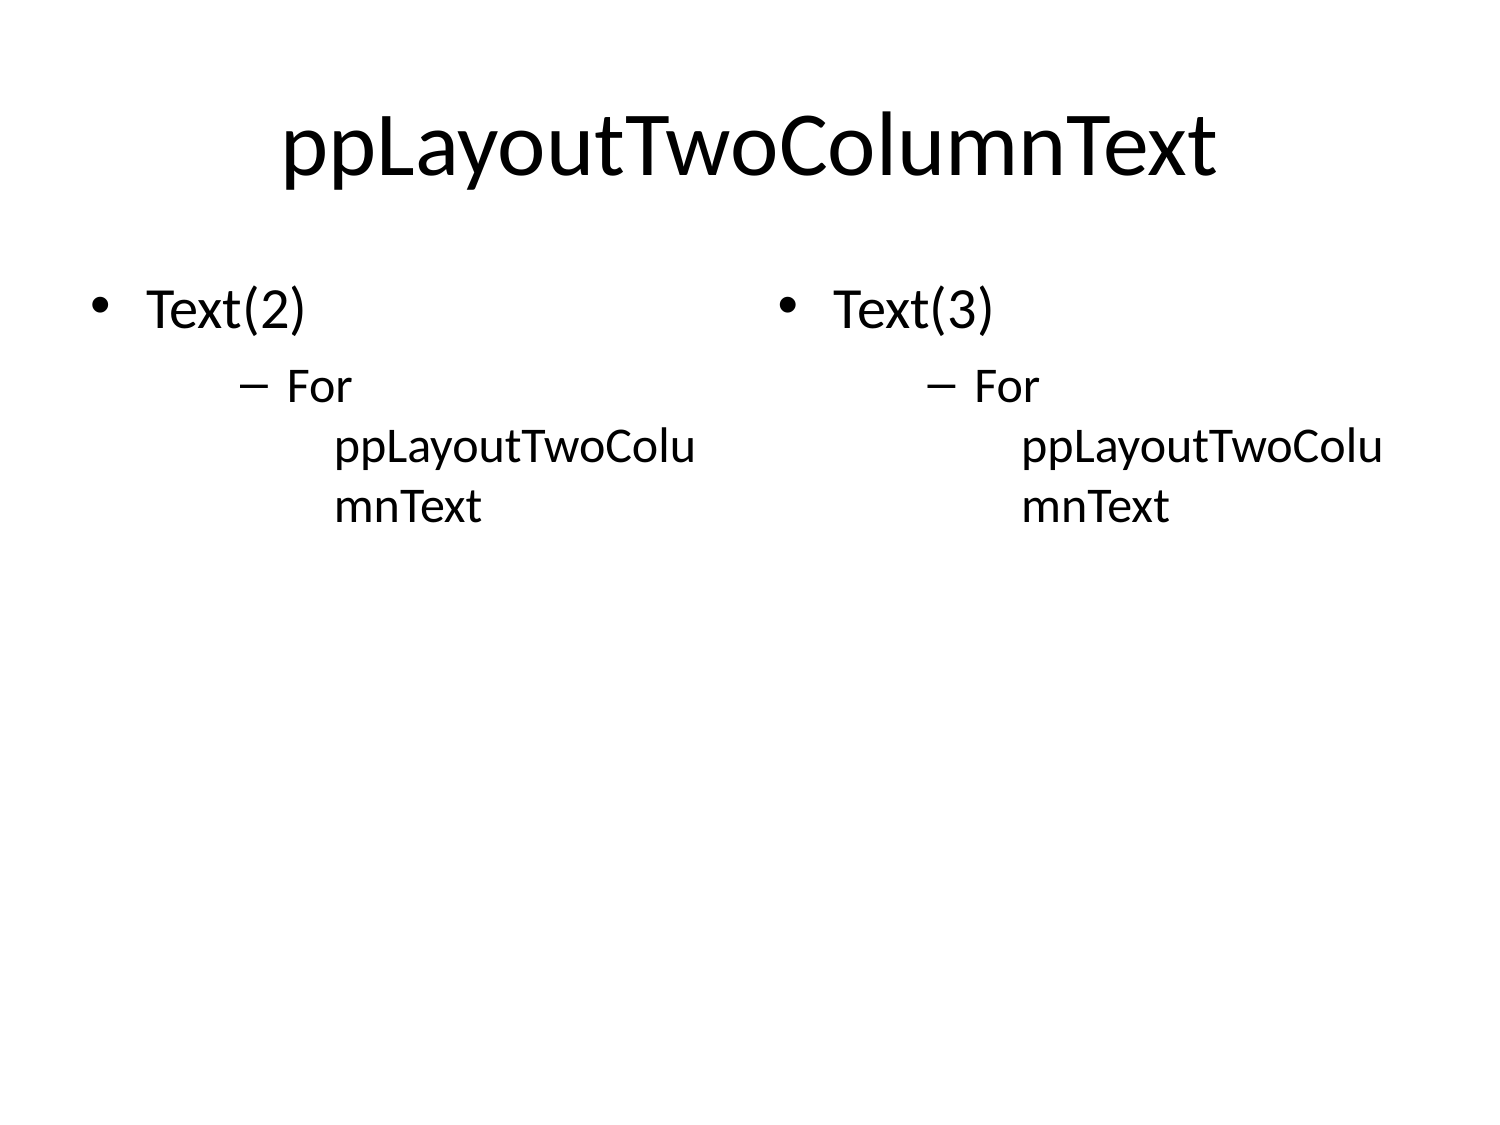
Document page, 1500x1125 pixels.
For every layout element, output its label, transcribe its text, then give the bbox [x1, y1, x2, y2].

list Text(3) For ppLayoutTwoColumnText [762, 262, 1426, 1005]
list Text(2) For ppLayoutTwoColumnText [75, 262, 738, 1005]
title ppLayoutTwoColumnText [75, 45, 1426, 233]
